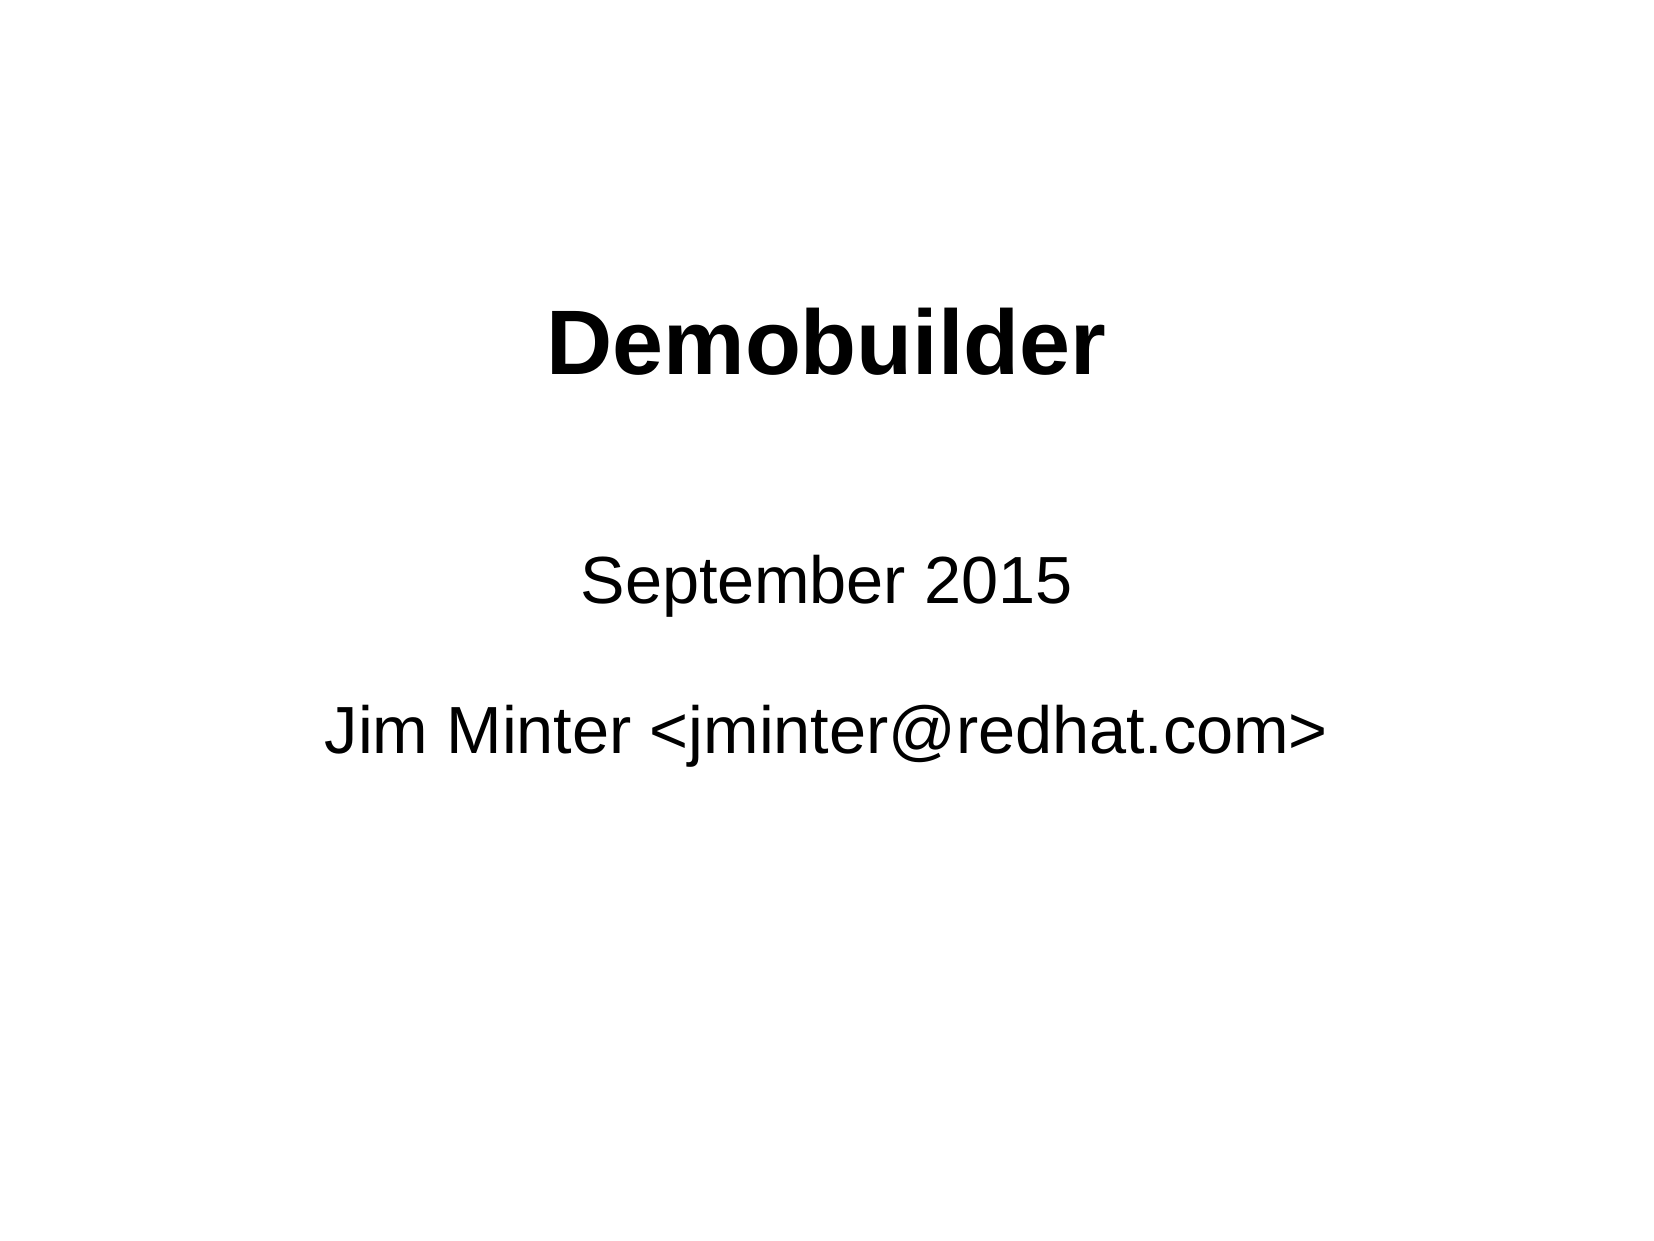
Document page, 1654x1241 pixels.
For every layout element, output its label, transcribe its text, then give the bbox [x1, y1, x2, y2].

subtitle Demobuilder September 2015 Jim Minter <jminter@redhat.com> [82, 49, 1571, 1010]
